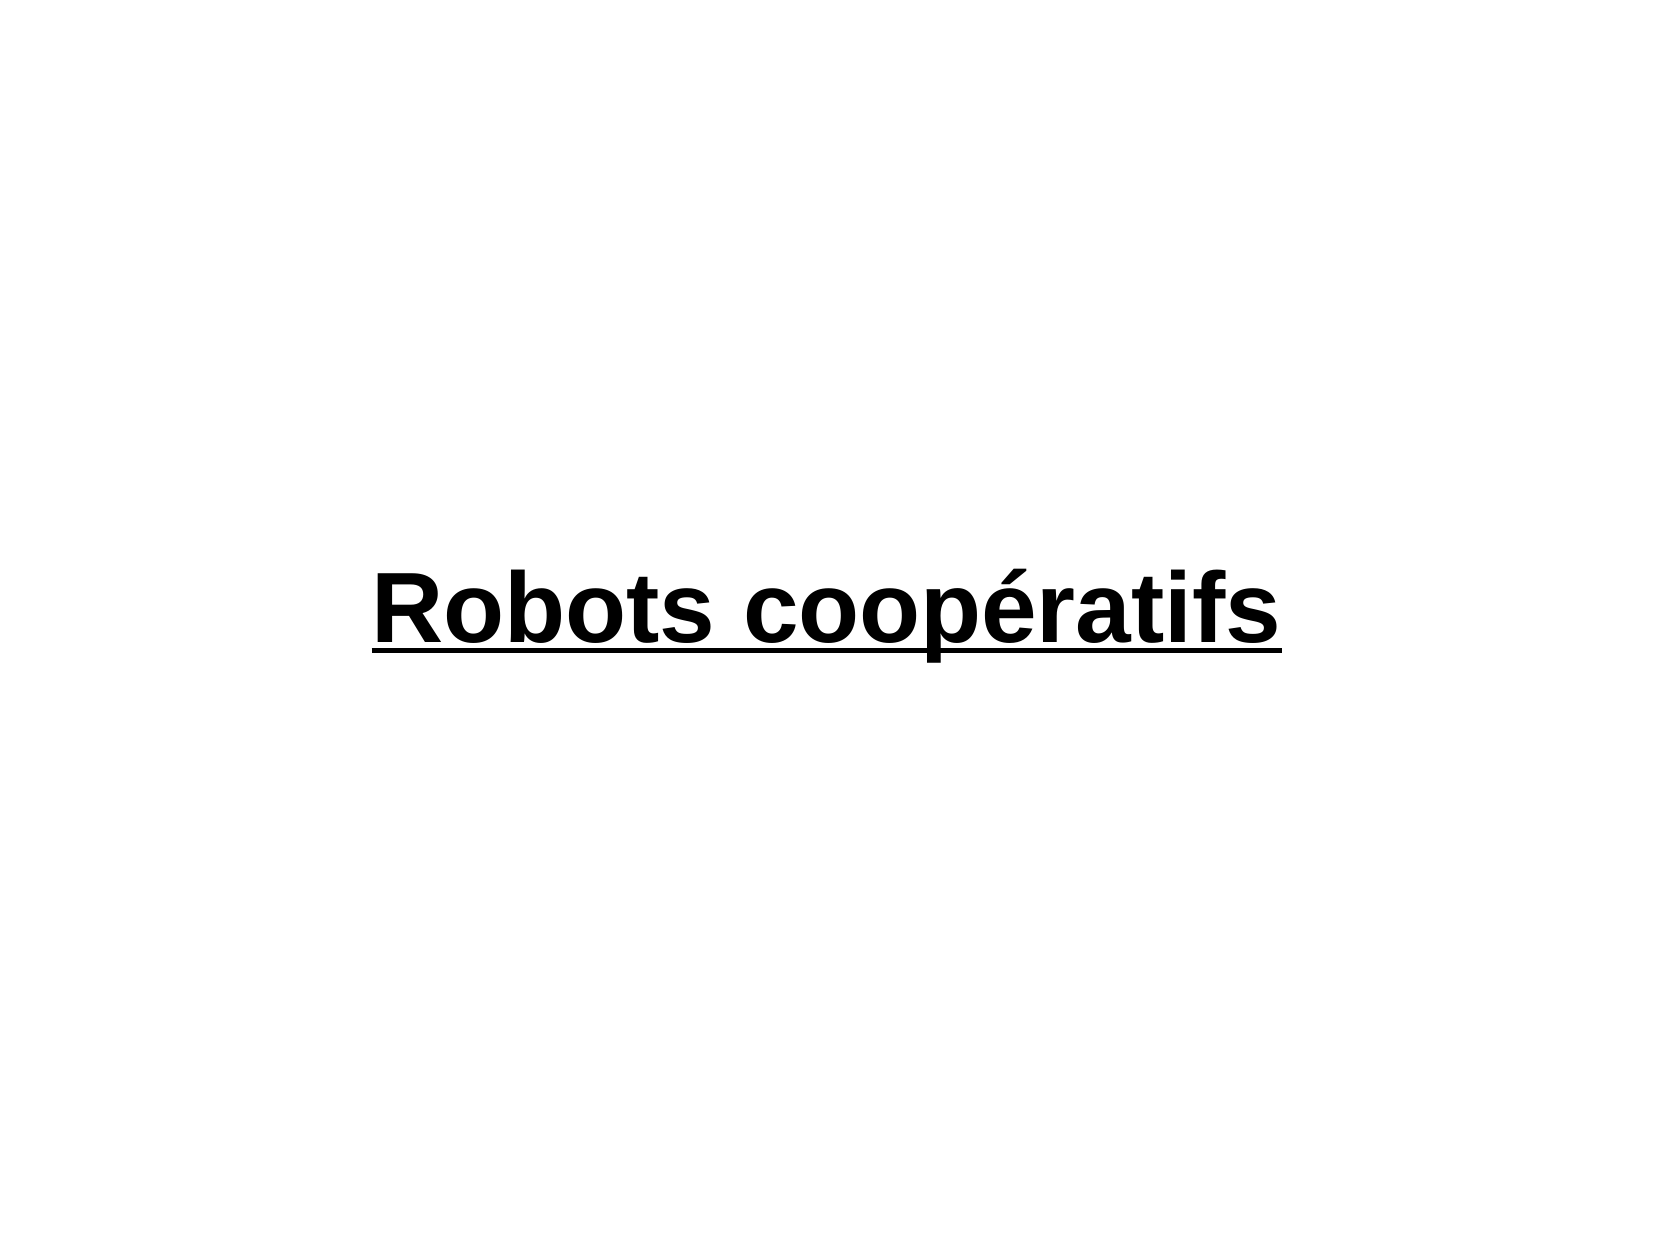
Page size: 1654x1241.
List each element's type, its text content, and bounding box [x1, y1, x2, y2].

title Robots coopératifs [82, 504, 1571, 712]
